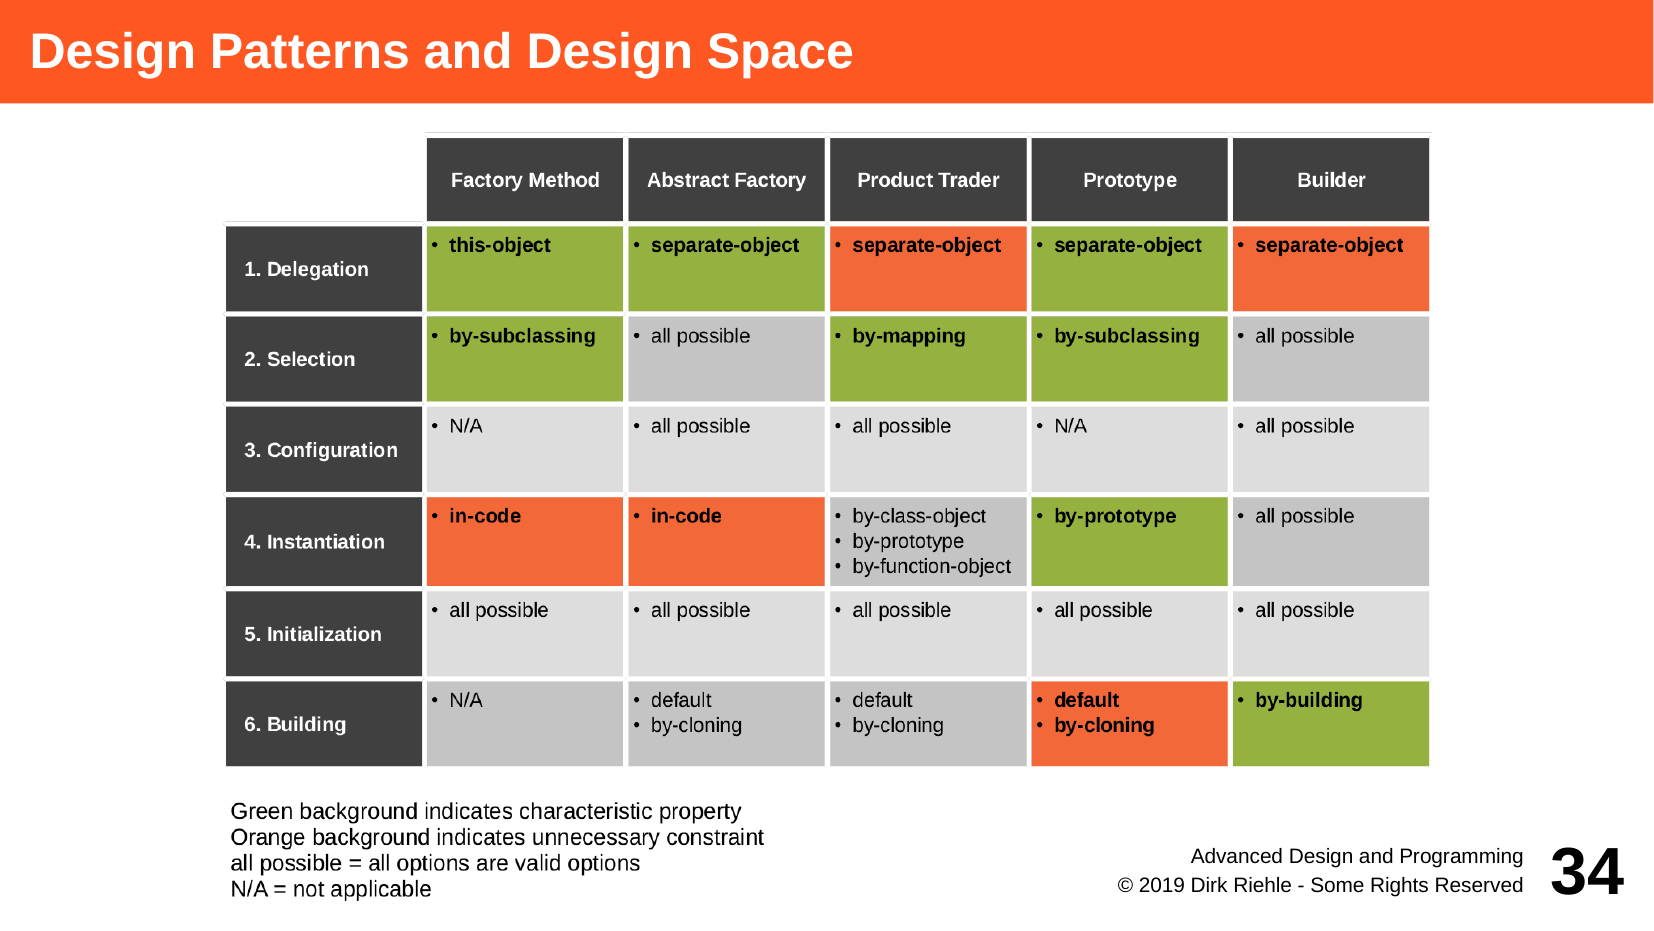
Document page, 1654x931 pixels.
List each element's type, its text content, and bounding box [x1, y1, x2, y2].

picture [222, 132, 1432, 901]
title Design Patterns and Design Space [0, 0, 1654, 104]
